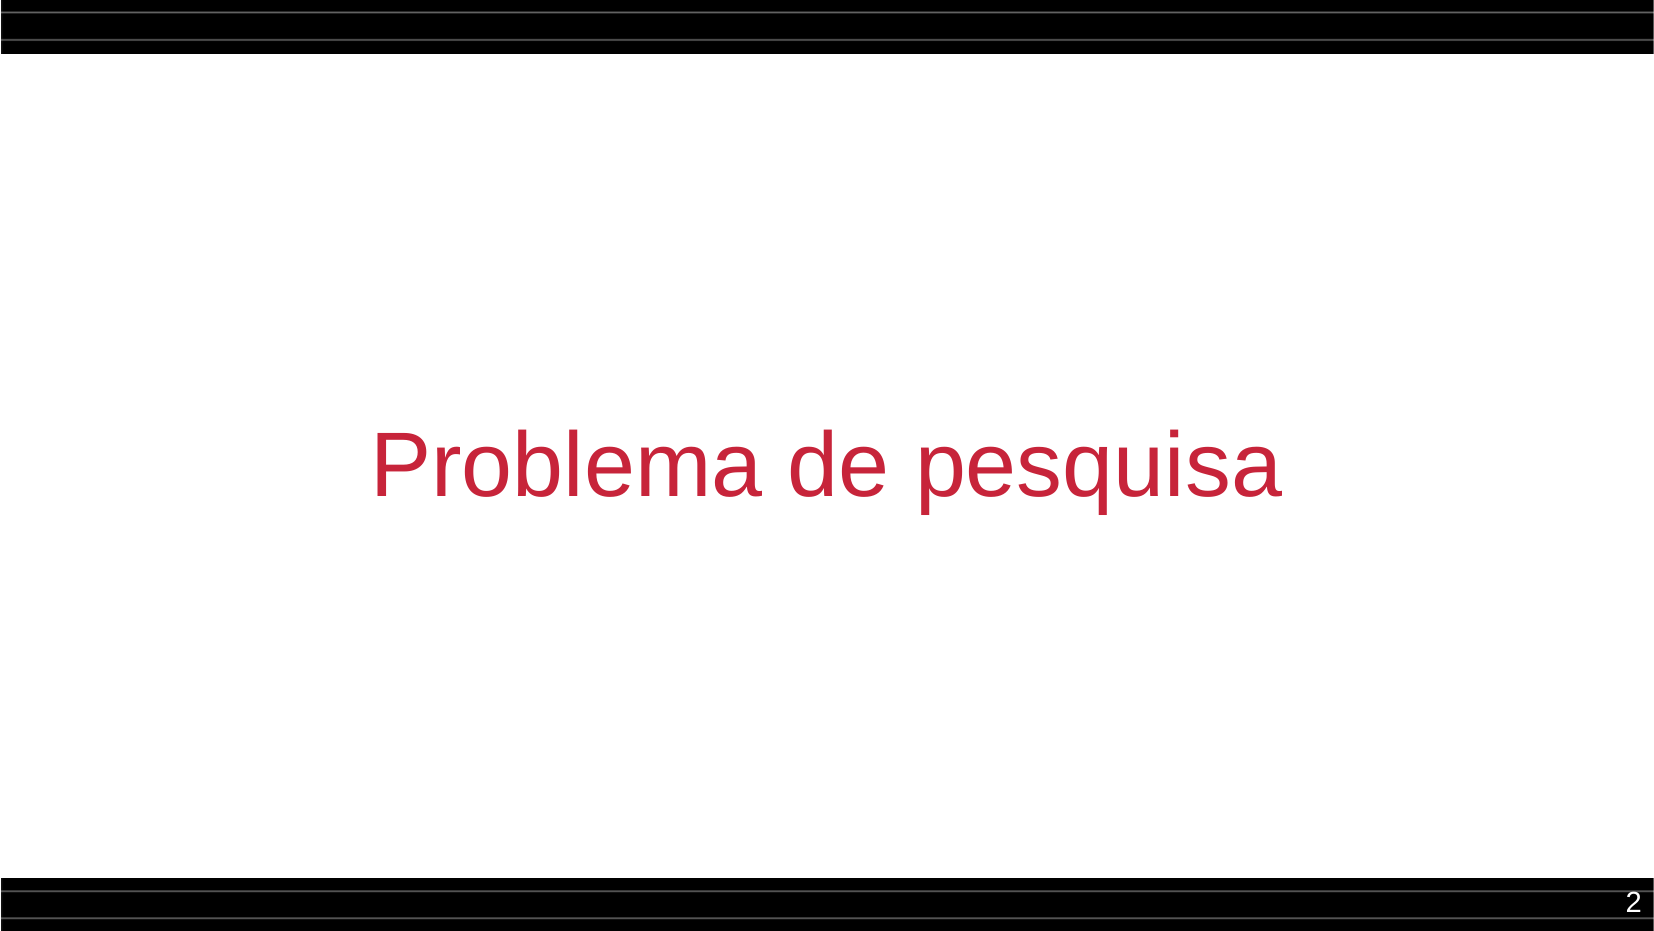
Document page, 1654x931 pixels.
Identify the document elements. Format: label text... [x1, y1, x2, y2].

picture [1, 0, 1654, 54]
picture [1, 878, 1654, 931]
title Problema de pesquisa [82, 387, 1571, 543]
